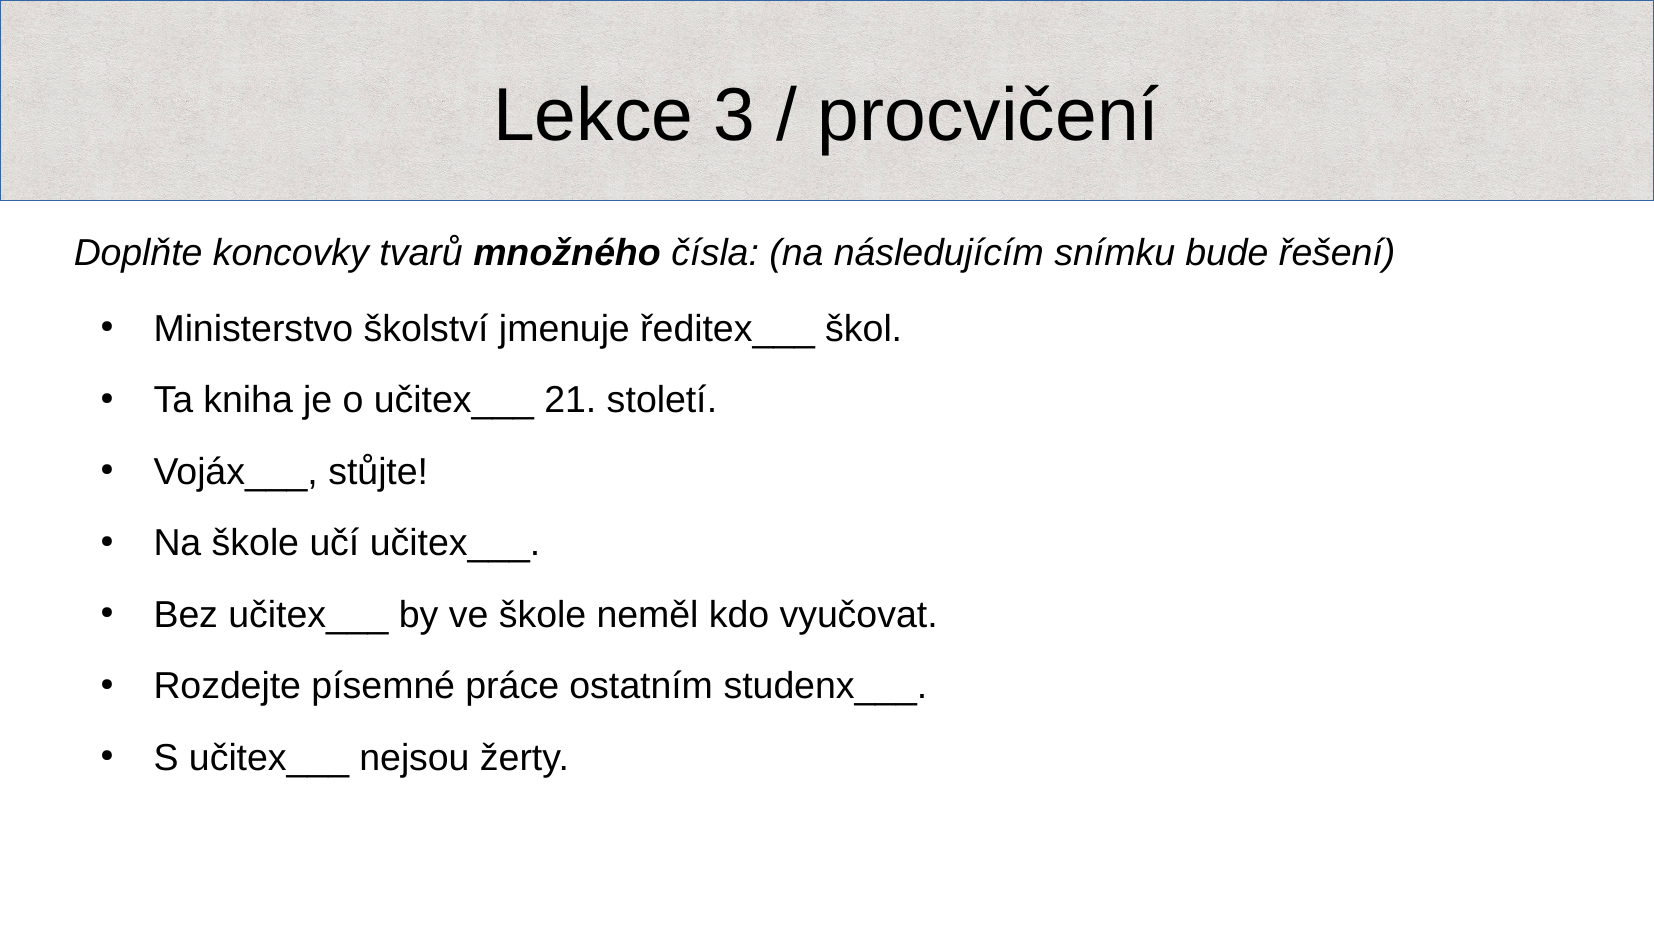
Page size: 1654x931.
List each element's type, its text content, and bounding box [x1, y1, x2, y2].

text_box Doplňte koncovky tvarů množného čísla: (na následujícím snímku bude řešení) [59, 224, 1630, 282]
picture [1, 1, 1653, 200]
title Lekce 3 / procvičení [82, 37, 1571, 193]
list Ministerstvo školství jmenuje ředitex___ škol. Ta kniha je o učitex___ 21. století. Vojáx___, stůjte! Na škole učí učitex___. Bez učitex___ by ve škole neměl kdo vyučovat. Rozdejte písemné práce ostatním studenx___. S učitex___ nejsou žerty. [82, 307, 1571, 886]
